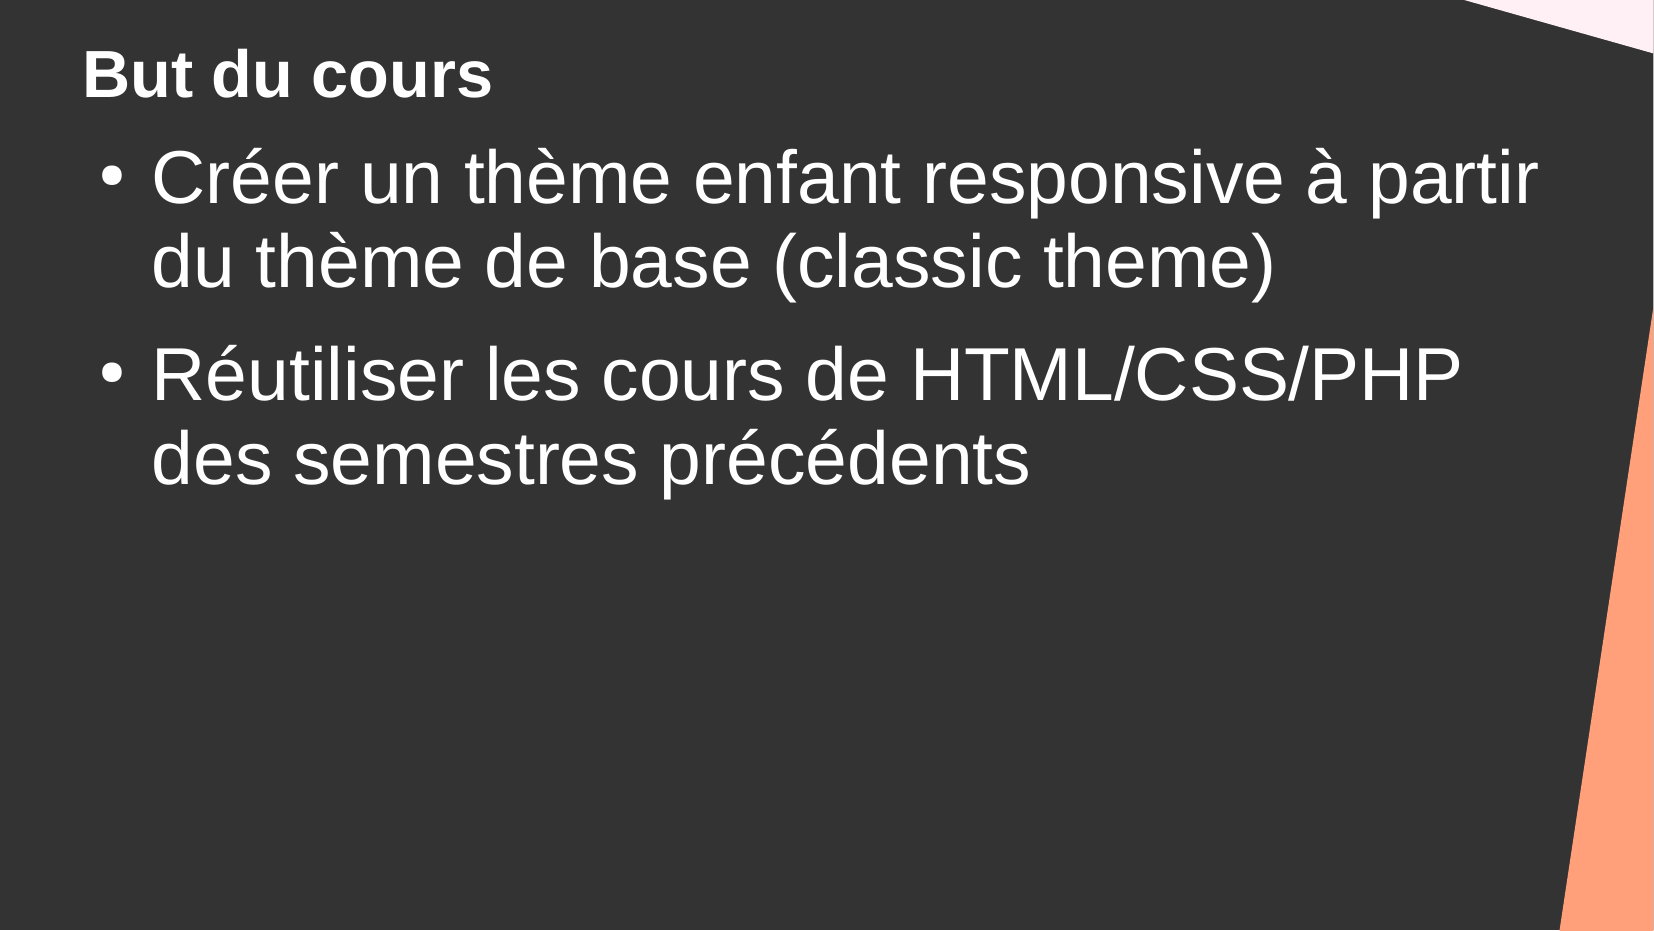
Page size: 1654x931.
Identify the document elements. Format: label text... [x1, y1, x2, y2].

text_box [1464, 0, 1654, 54]
title But du cours [82, 36, 1571, 122]
list Créer un thème enfant responsive à partir du thème de base (classic theme) Réutiliser les cours de HTML/CSS/PHP des semestres précédents [80, 135, 1559, 762]
text_box [1559, 302, 1654, 931]
